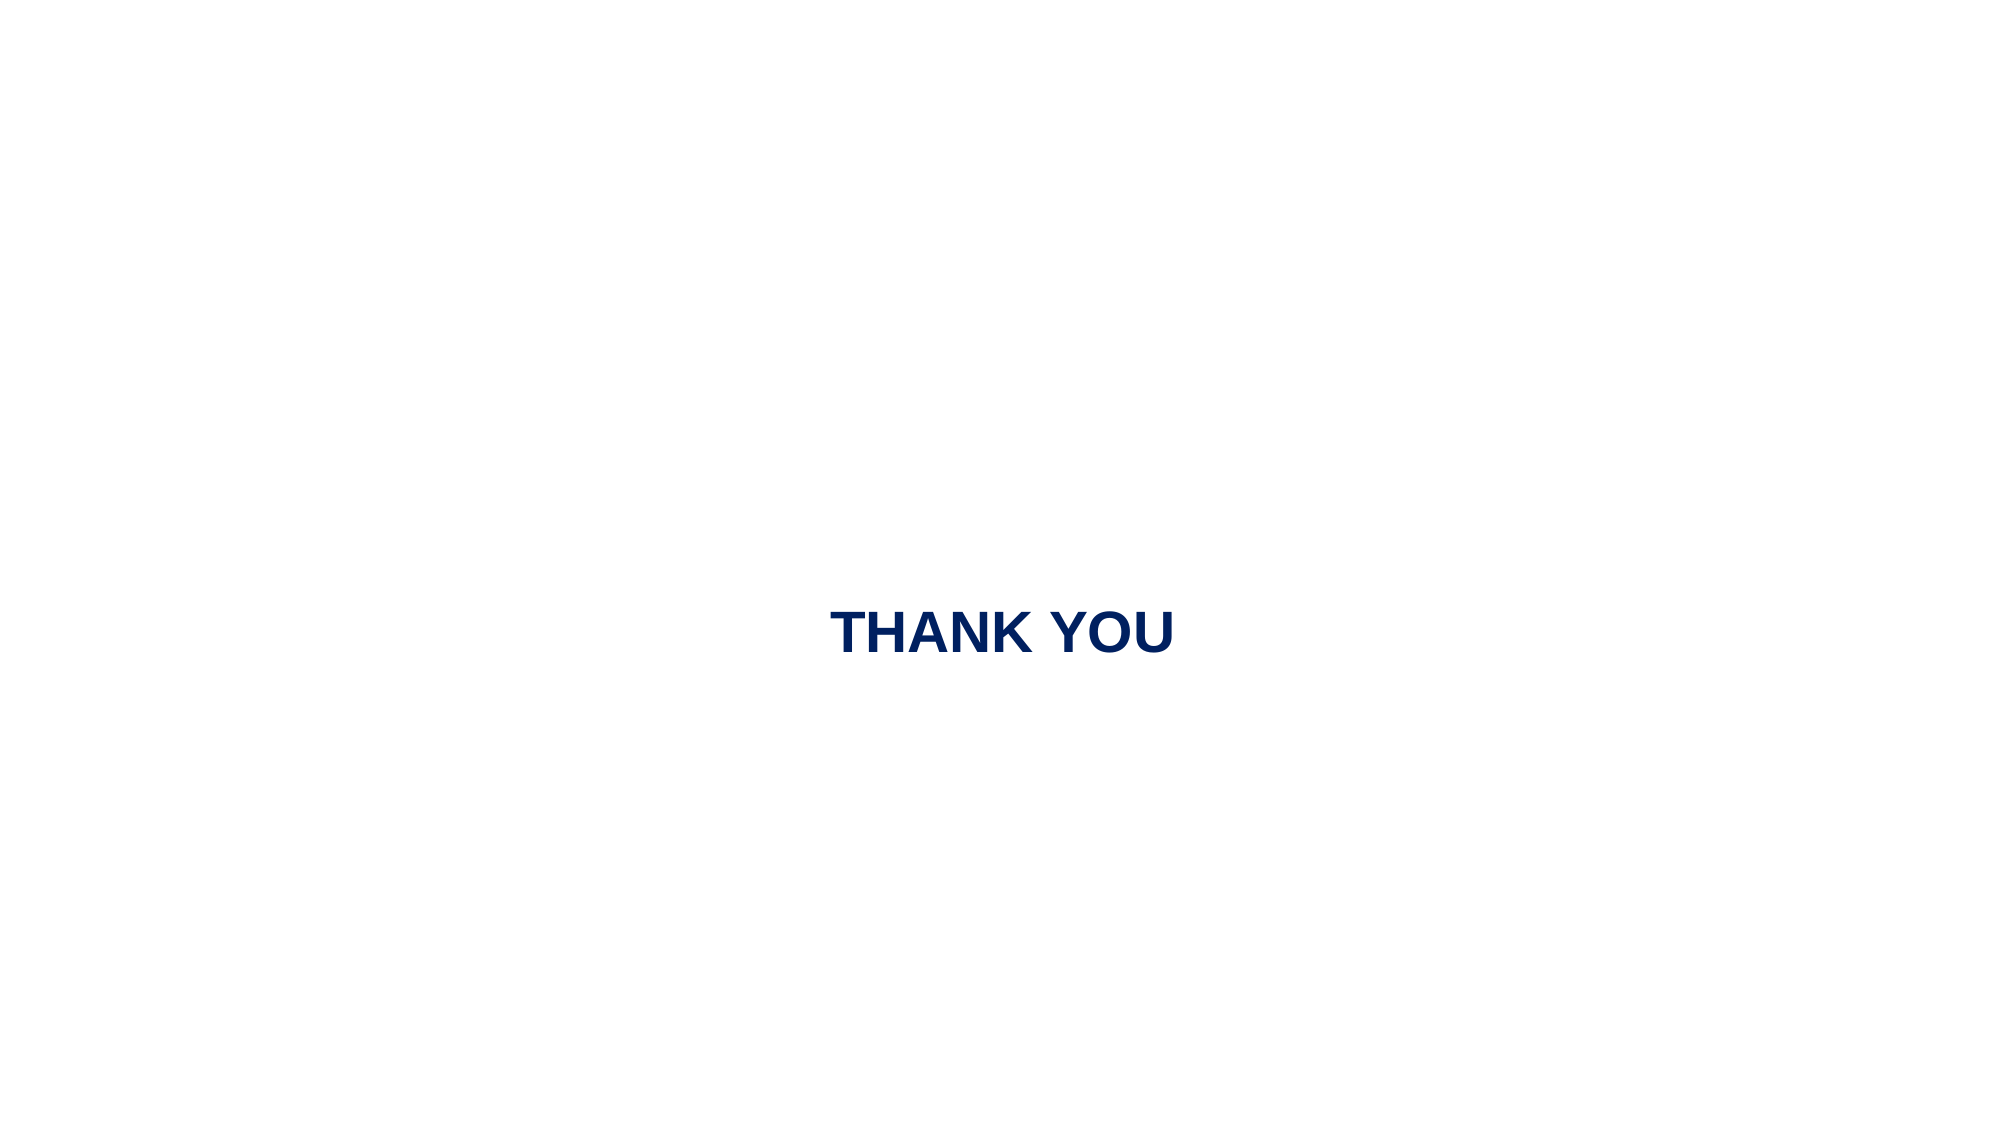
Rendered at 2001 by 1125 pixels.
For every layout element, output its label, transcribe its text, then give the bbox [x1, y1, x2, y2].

title THANK YOU [240, 453, 1766, 672]
